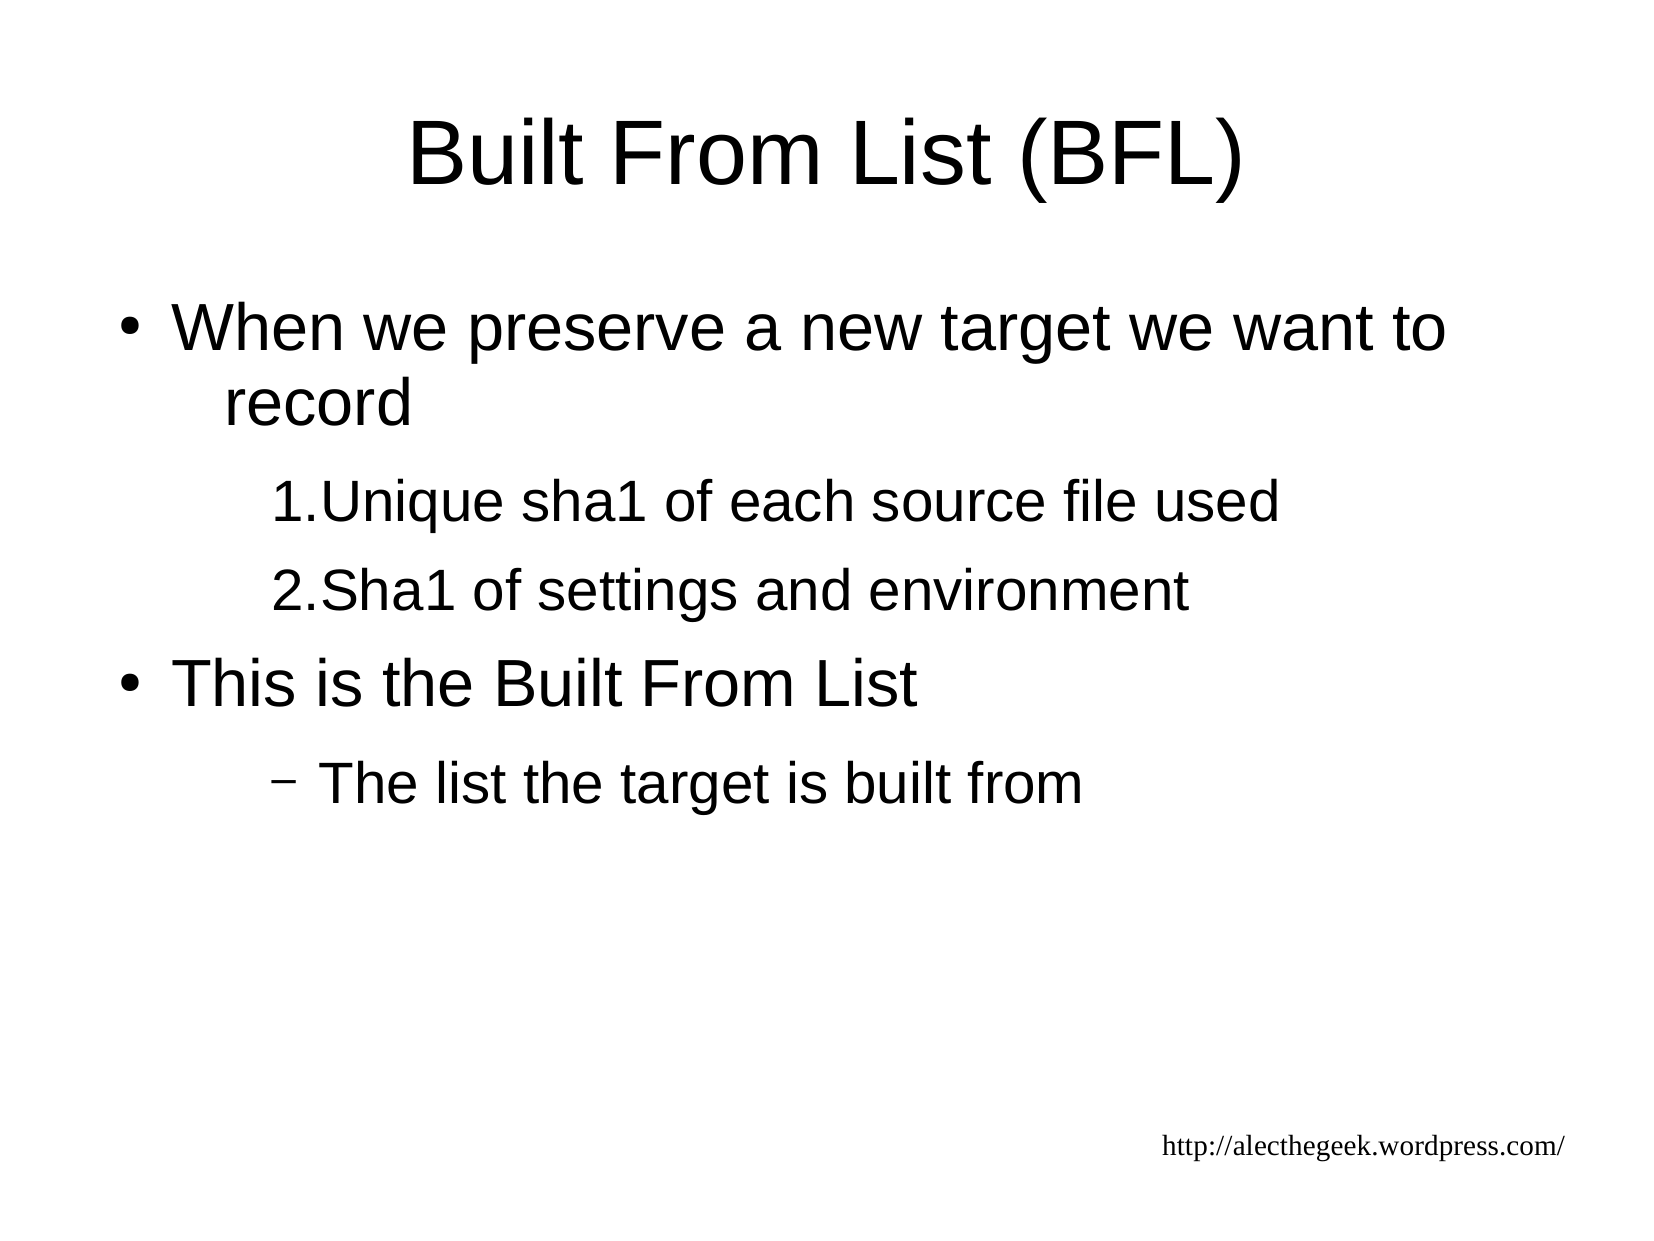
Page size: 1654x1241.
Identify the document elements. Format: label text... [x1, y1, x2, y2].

title Built From List (BFL) [82, 49, 1571, 257]
list When we preserve a new target we want to record Unique sha1 of each source file used Sha1 of settings and environment This is the Built From List The list the target is built from [82, 290, 1571, 1109]
